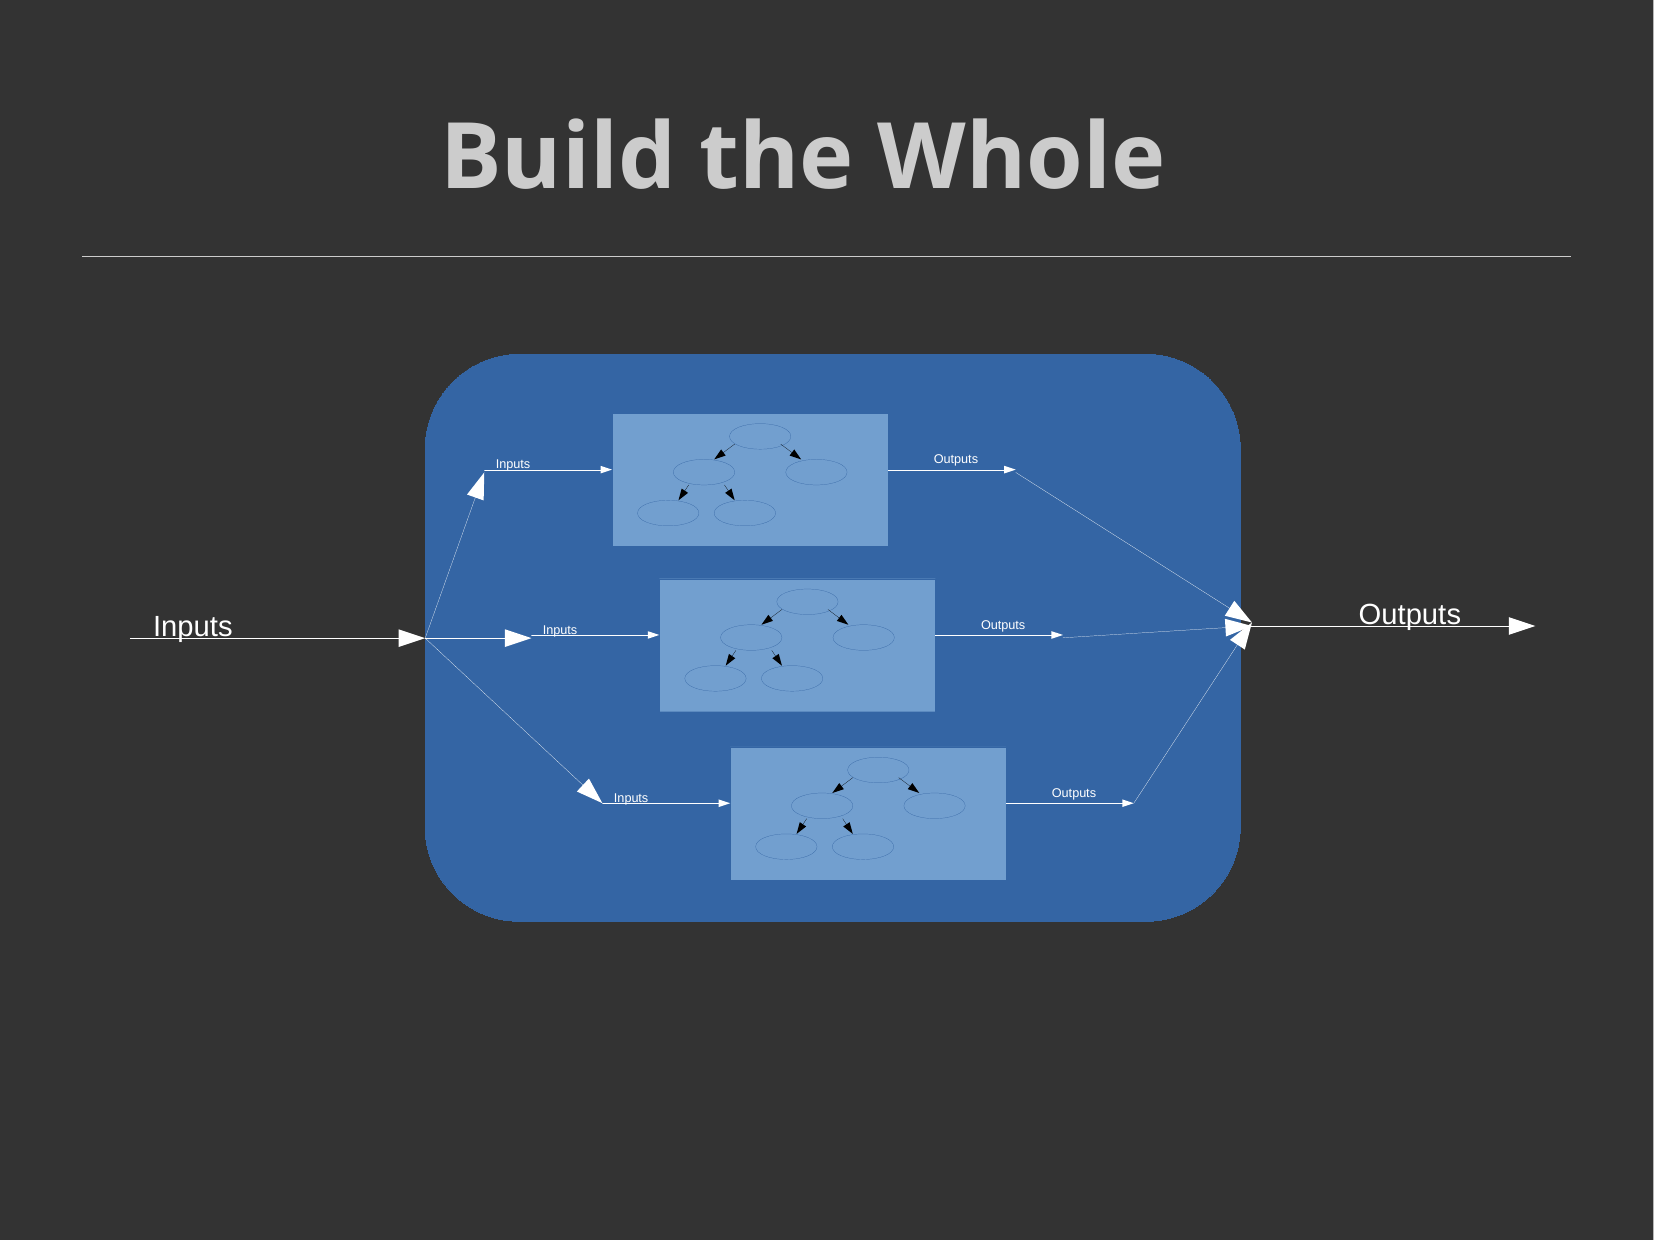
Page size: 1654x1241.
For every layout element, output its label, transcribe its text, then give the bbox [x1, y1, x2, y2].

text_box [425, 354, 1241, 635]
text_box [425, 640, 1241, 922]
text_box [428, 628, 1237, 801]
text_box Outputs [1343, 590, 1477, 639]
text_box [426, 474, 1241, 638]
text_box Inputs [138, 602, 249, 650]
picture [484, 413, 1016, 547]
picture [602, 746, 1134, 880]
title Build the Whole [82, 49, 1571, 257]
picture [531, 578, 1063, 712]
